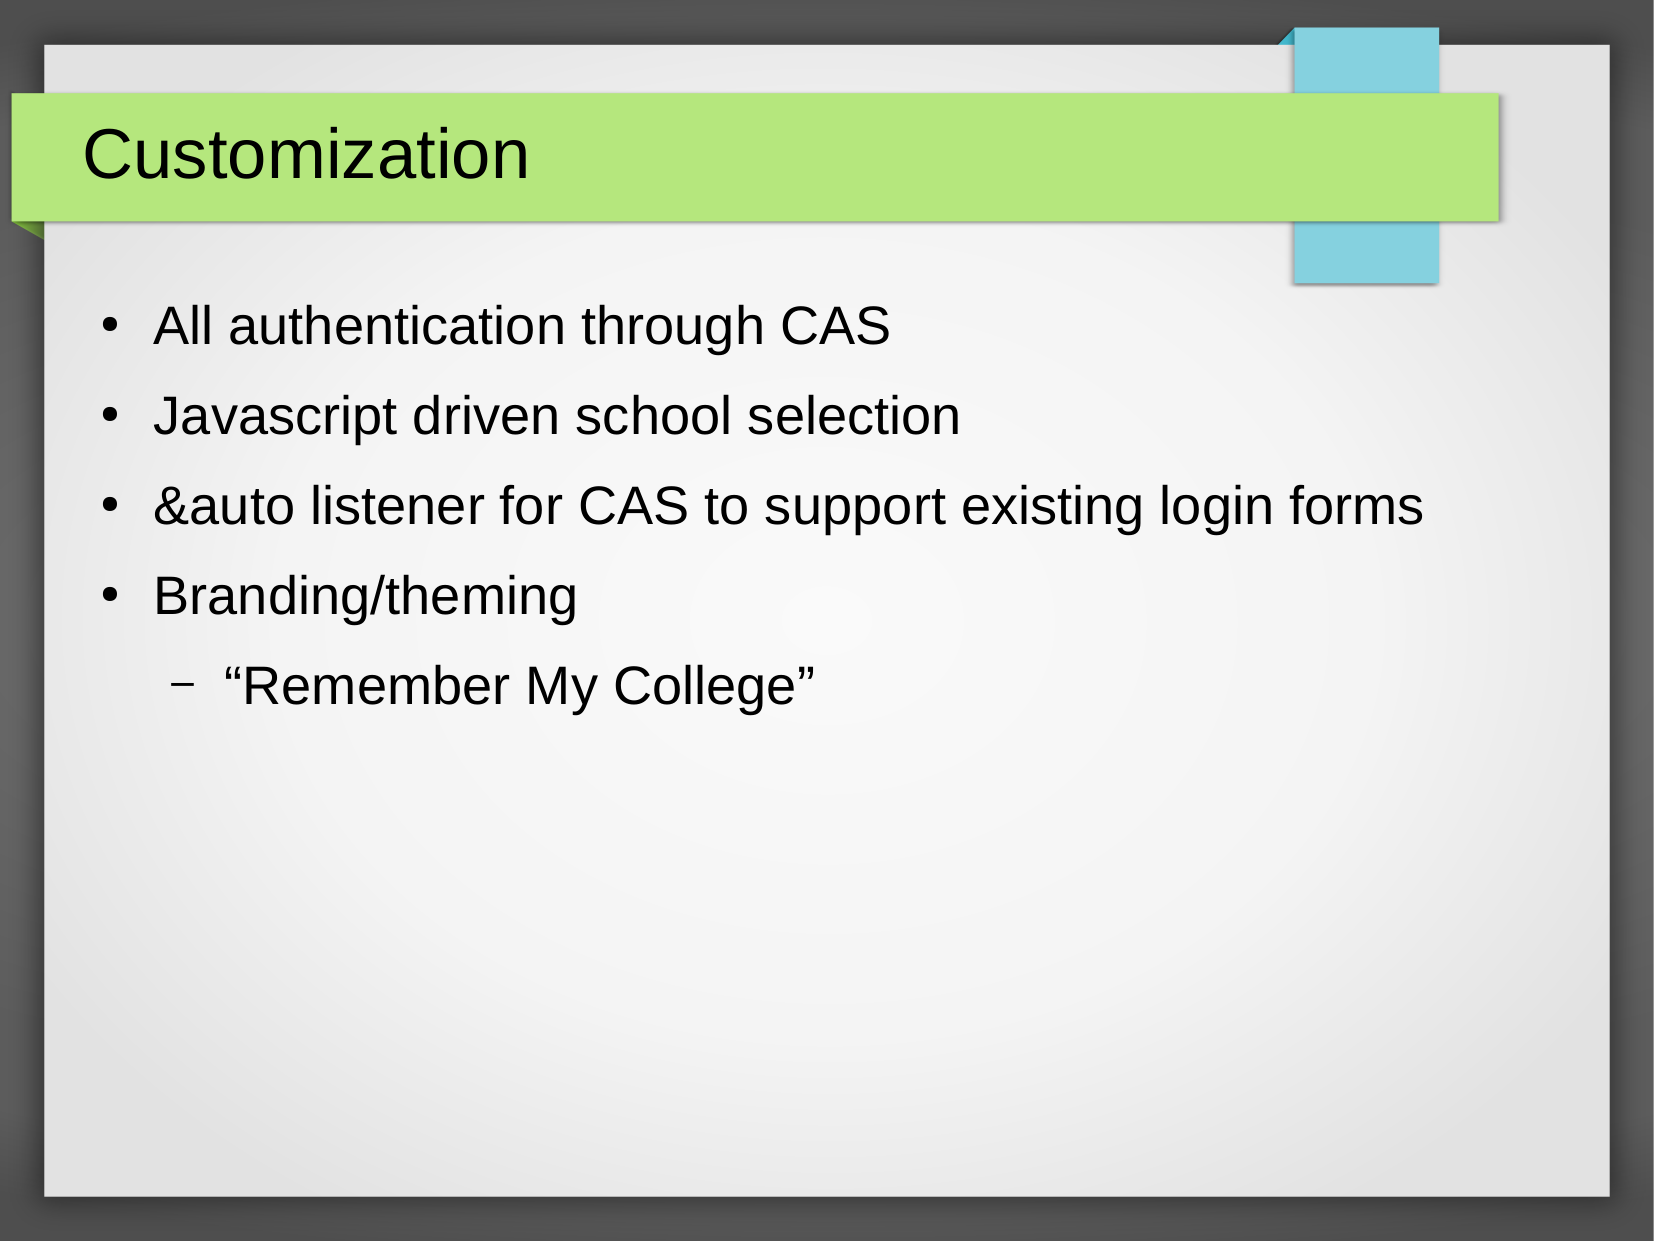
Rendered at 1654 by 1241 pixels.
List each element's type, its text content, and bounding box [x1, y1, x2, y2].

picture [0, 0, 1654, 1241]
title Customization [82, 94, 1264, 213]
list All authentication through CAS Javascript driven school selection &auto listener for CAS to support existing login forms Branding/theming “Remember My College” [82, 295, 1571, 1015]
